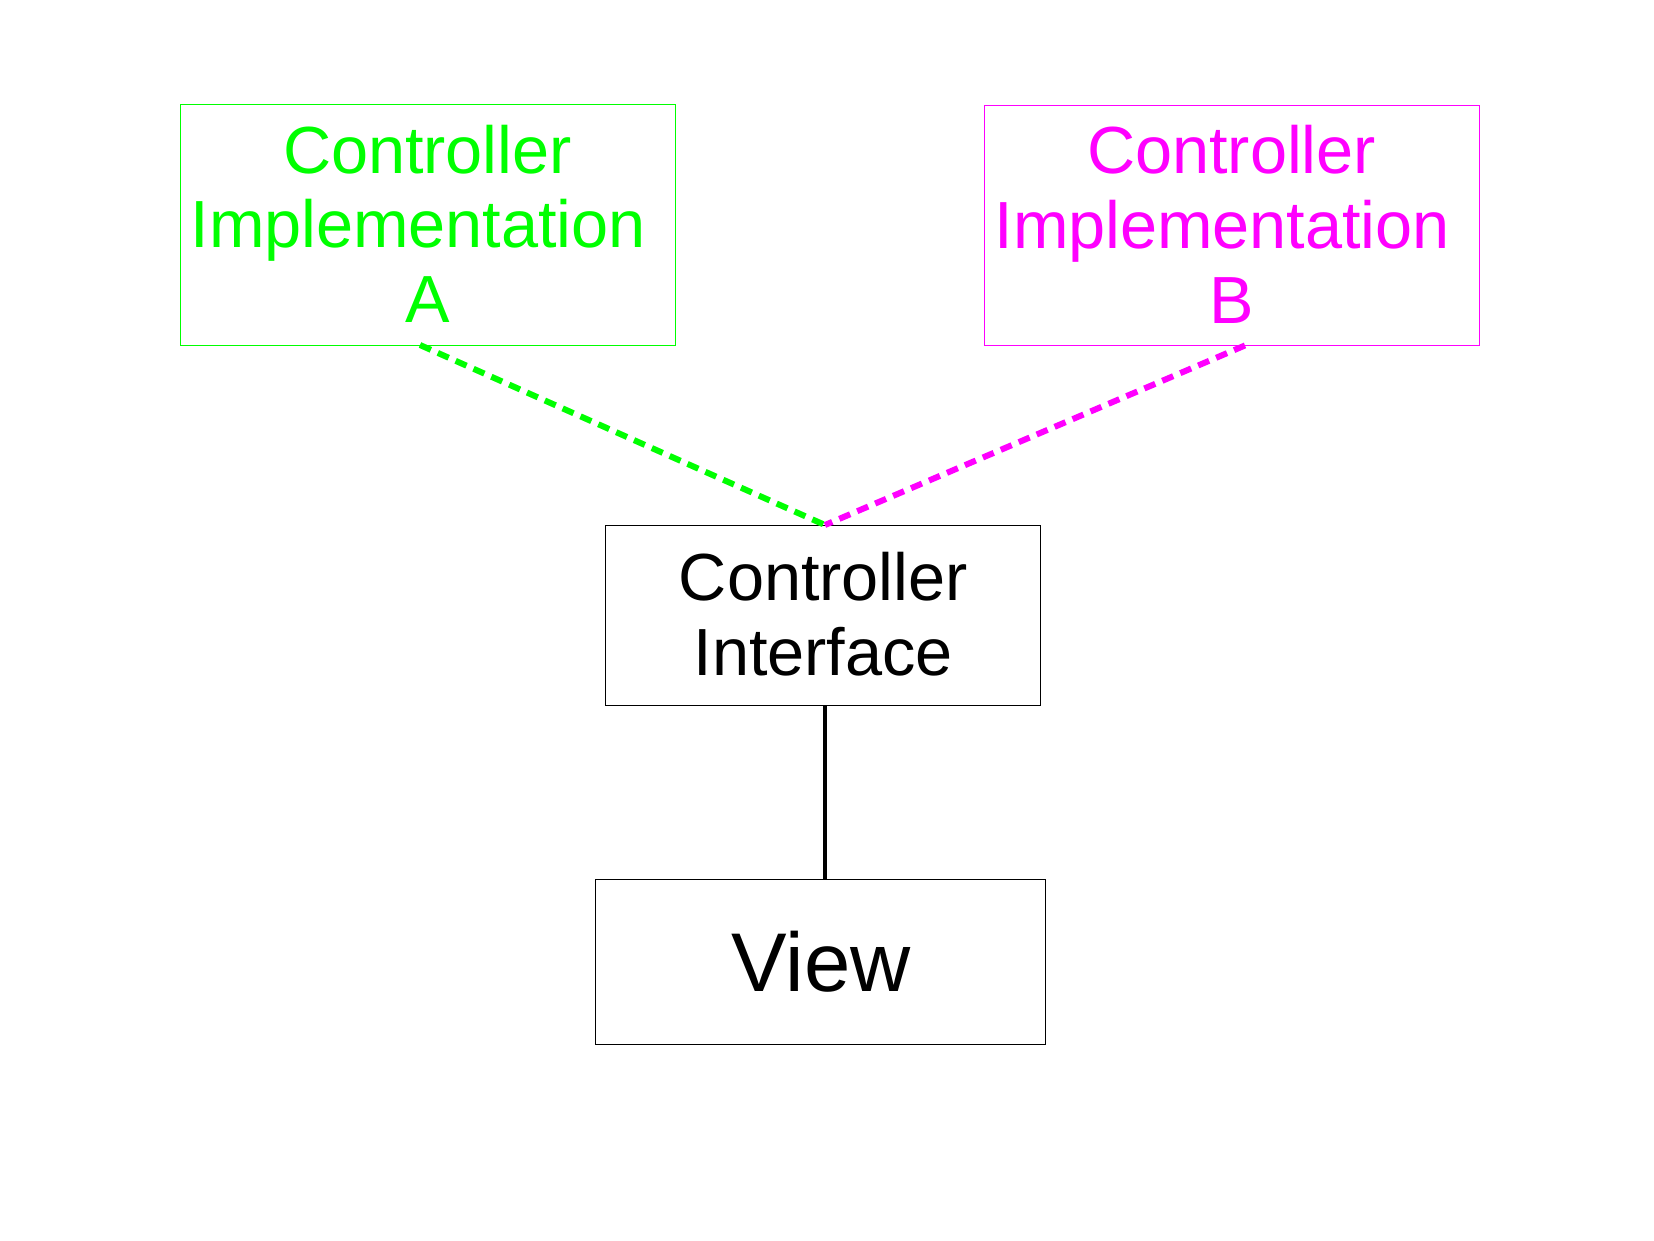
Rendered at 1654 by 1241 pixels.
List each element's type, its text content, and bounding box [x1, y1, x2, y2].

text_box View [595, 879, 1046, 1045]
text_box Controller Implementation B [984, 105, 1480, 346]
text_box Controller Implementation A [180, 104, 676, 346]
text_box Controller Interface [605, 525, 1041, 706]
